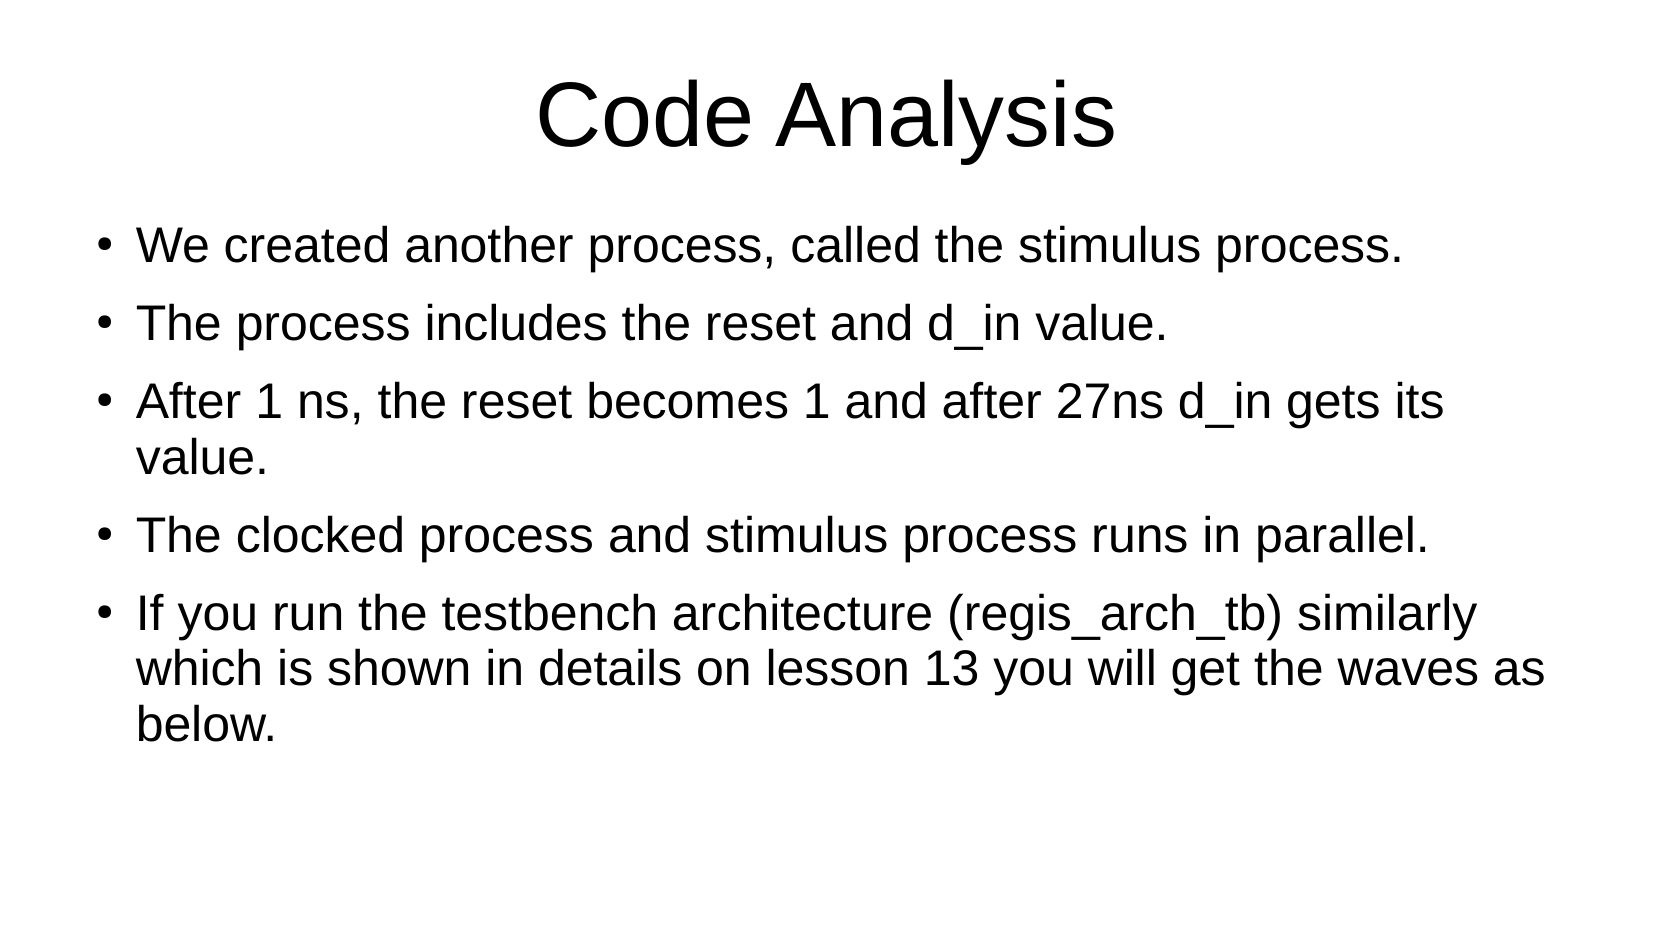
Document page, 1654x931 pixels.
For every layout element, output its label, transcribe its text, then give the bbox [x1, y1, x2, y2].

title Code Analysis [82, 37, 1571, 193]
list We created another process, called the stimulus process. The process includes the reset and d_in value. After 1 ns, the reset becomes 1 and after 27ns d_in gets its value. The clocked process and stimulus process runs in parallel. If you run the testbench architecture (regis_arch_tb) similarly which is shown in details on lesson 13 you will get the waves as below. [82, 217, 1571, 758]
